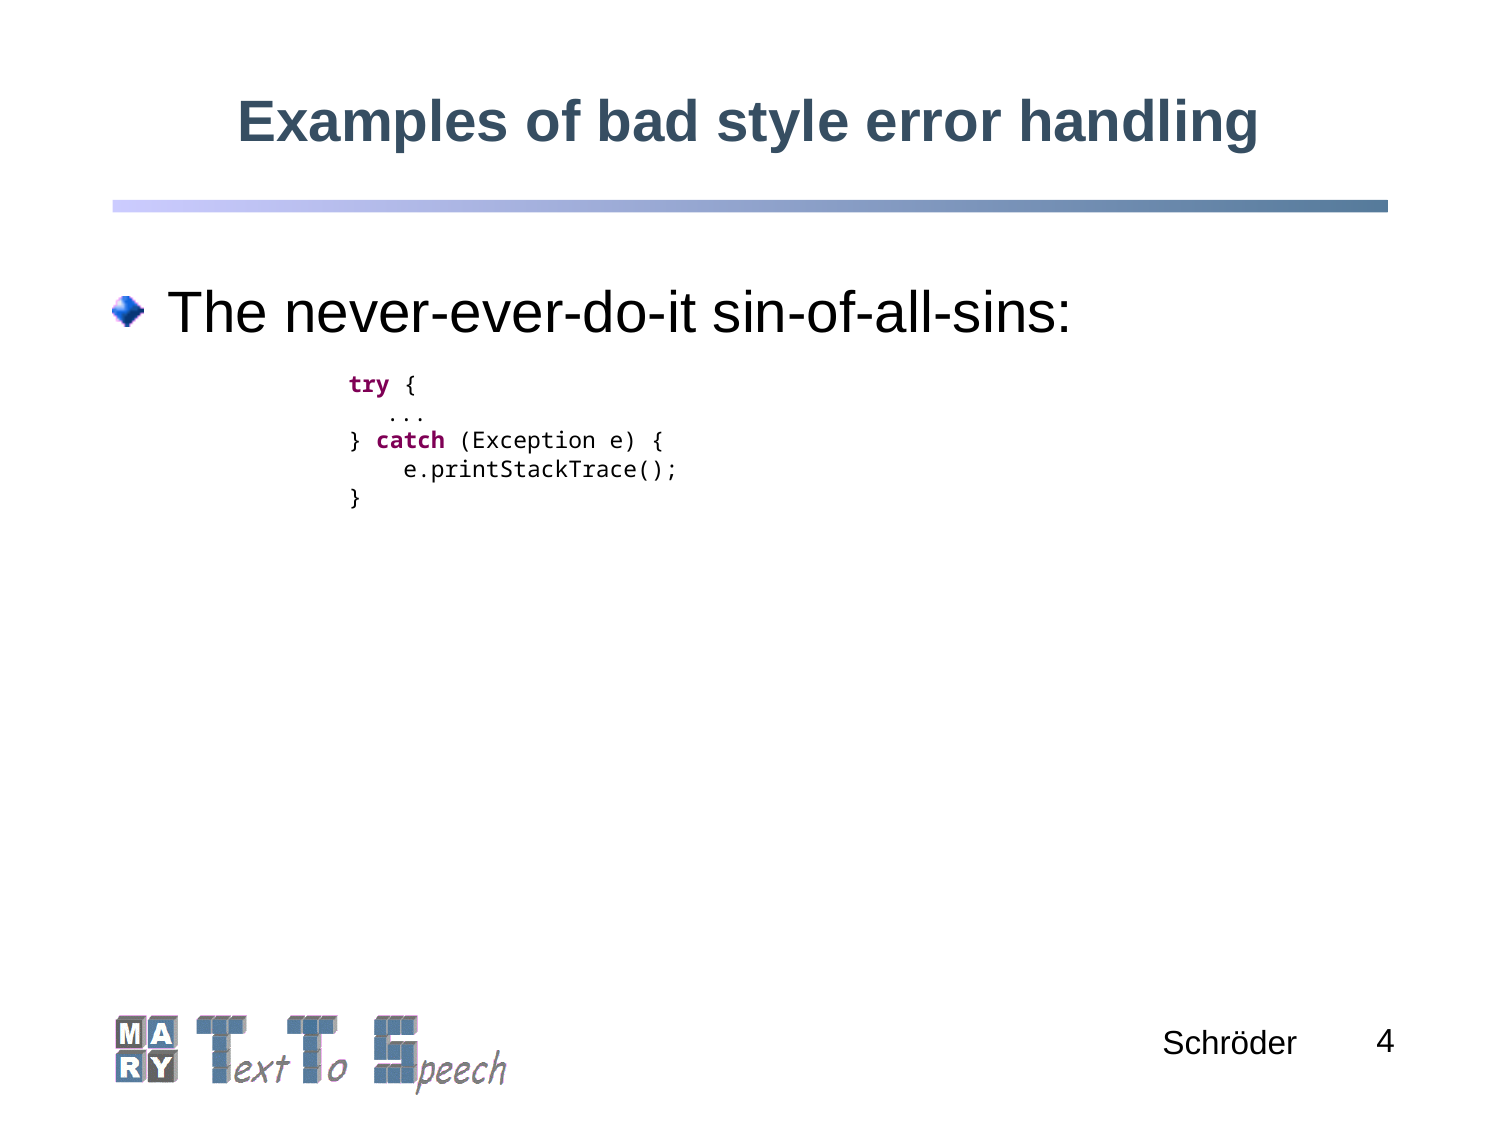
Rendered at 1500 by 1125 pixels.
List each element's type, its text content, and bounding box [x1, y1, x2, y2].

picture [112, 1012, 507, 1096]
title Examples of bad style error handling [112, 57, 1387, 193]
list The never-ever-do-it sin-of-all-sins: [112, 287, 1387, 997]
text_box try { ... } catch (Exception e) { e.printStackTrace(); } [223, 363, 886, 511]
